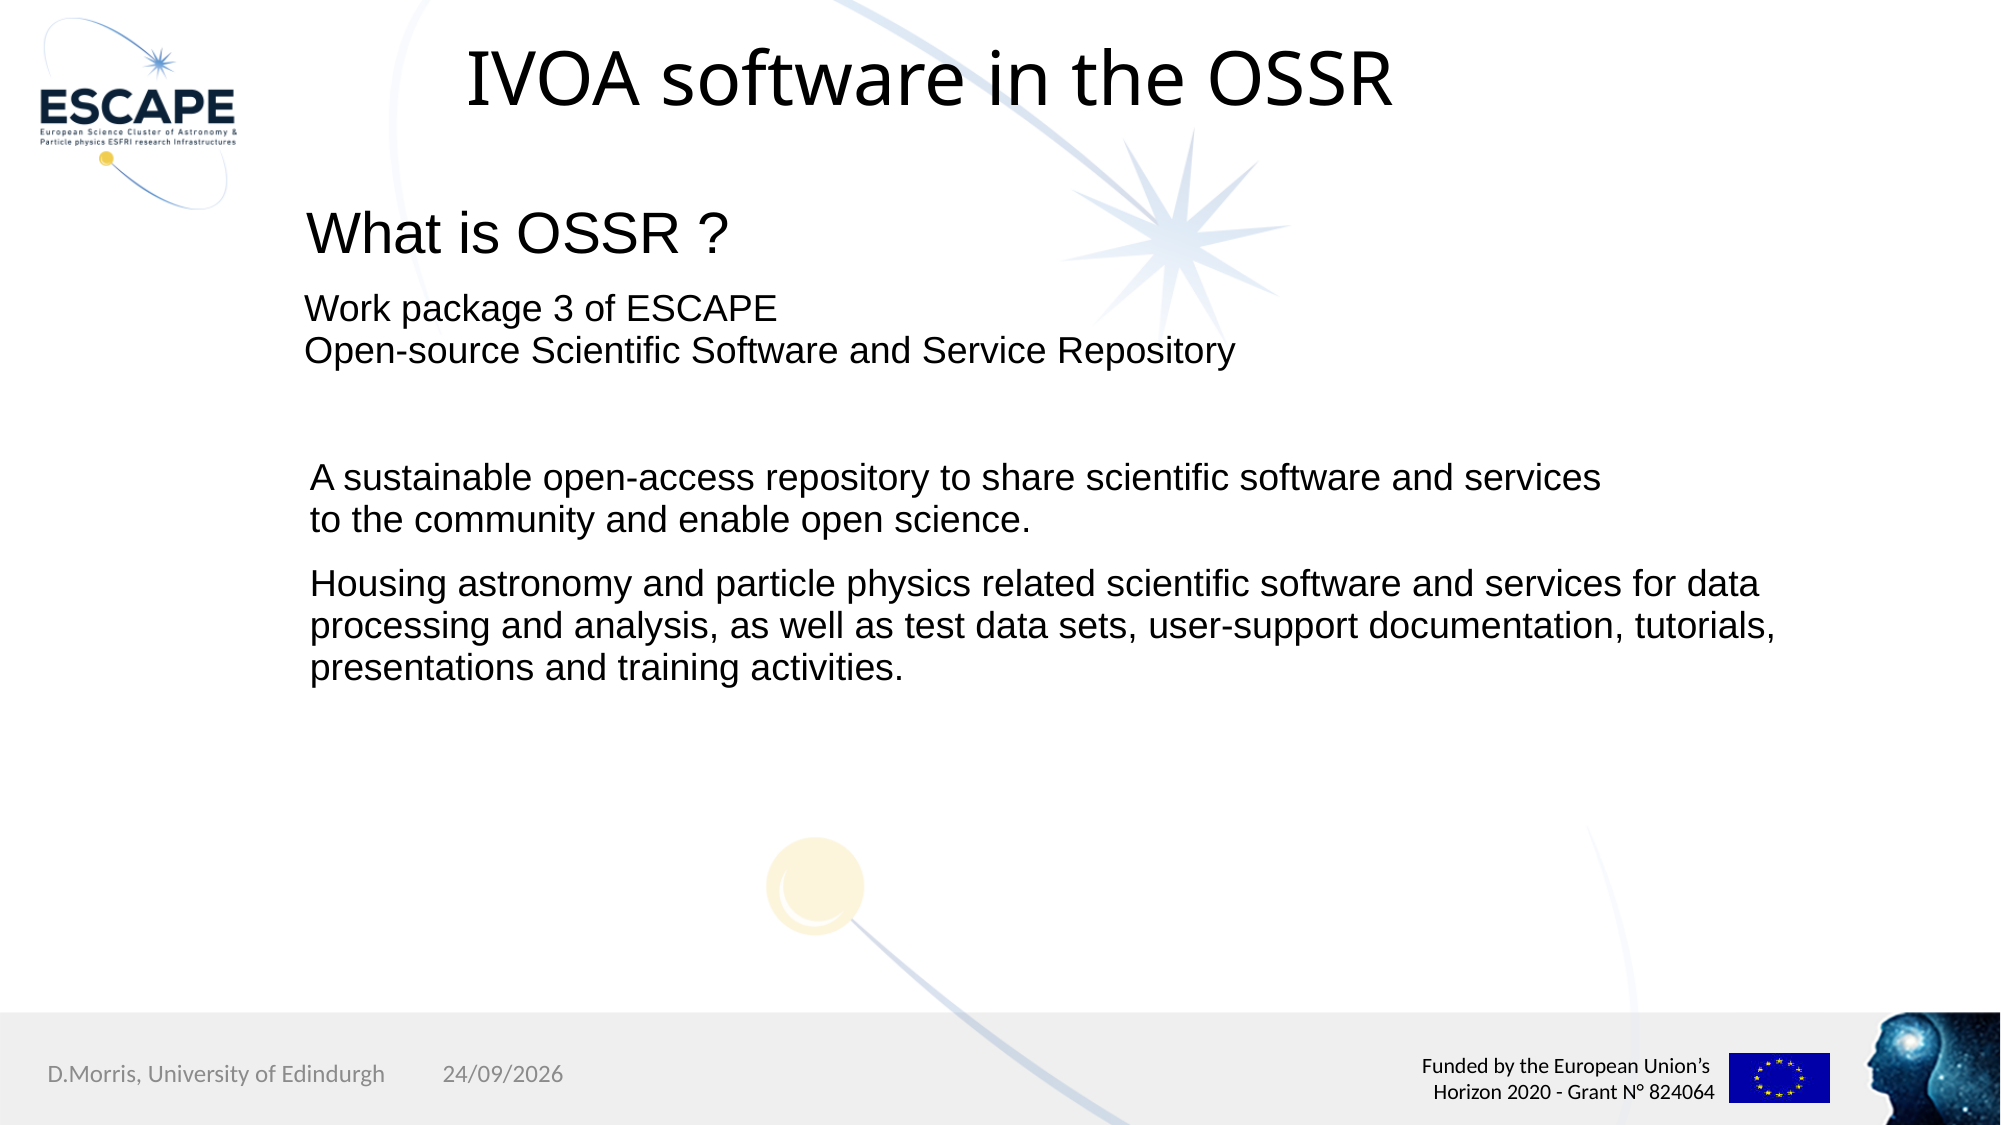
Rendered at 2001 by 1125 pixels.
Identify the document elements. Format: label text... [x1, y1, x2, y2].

slide_number 25/05/2021 [427, 1042, 684, 1103]
text_box Housing astronomy and particle physics related scientific software and services for data processing and analysis, as well as test data sets, user-support documentation, tutorials, presentations and training activities. [295, 555, 1902, 696]
text_box Work package 3 of ESCAPE Open-source Scientific Software and Service Repository [289, 279, 1518, 379]
picture [0, 0, 2001, 1125]
title IVOA software in the OSSR [450, 11, 1489, 150]
footer D.Morris, University of Edindurgh [32, 1042, 414, 1103]
text_box What is OSSR ? [291, 193, 792, 278]
text_box A sustainable open-access repository to share scientific software and services to the community and enable open science. [295, 448, 1617, 548]
